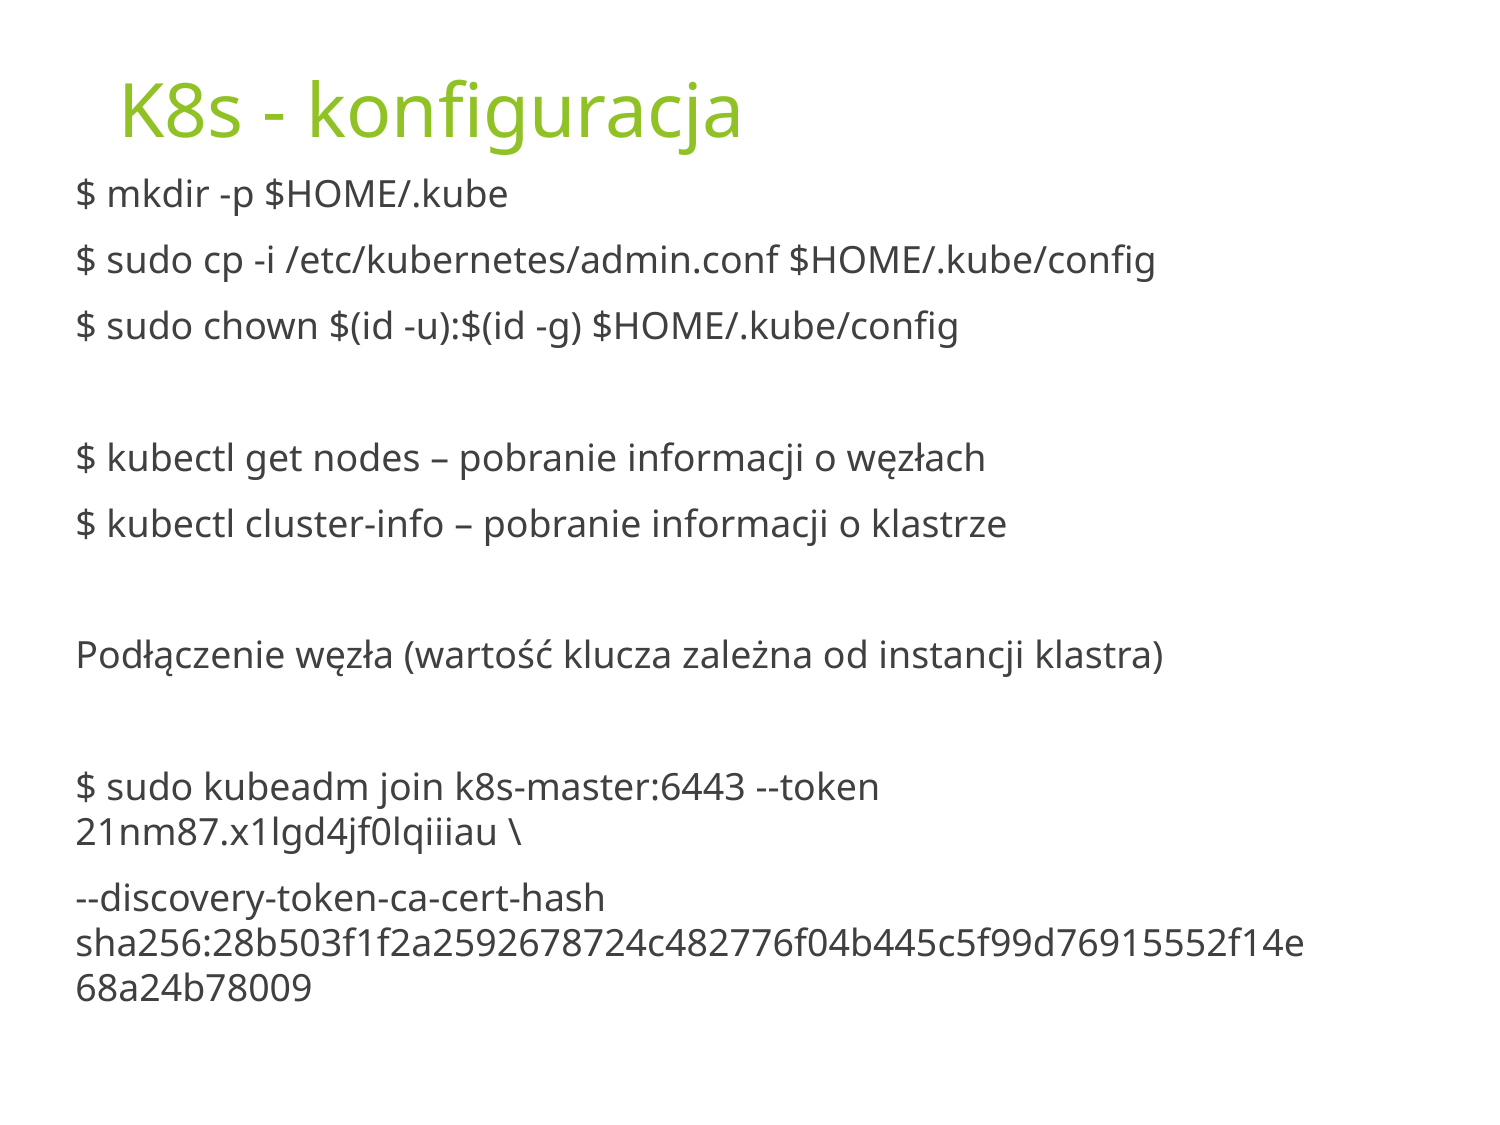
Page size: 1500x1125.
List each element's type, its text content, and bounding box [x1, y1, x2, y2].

list $ mkdir -p $HOME/.kube $ sudo cp -i /etc/kubernetes/admin.conf $HOME/.kube/config $ sudo chown $(id -u):$(id -g) $HOME/.kube/config $ kubectl get nodes – pobranie informacji o węzłach $ kubectl cluster-info – pobranie informacji o klastrze Podłączenie węzła (wartość klucza zależna od instancji klastra) $ sudo kubeadm join k8s-master:6443 --token 21nm87.x1lgd4jf0lqiiiau \ --discovery-token-ca-cert-hash sha256:28b503f1f2a2592678724c482776f04b445c5f99d76915552f14e68a24b78009 [60, 162, 1324, 1125]
title K8s - konfiguracja [103, 54, 1145, 162]
